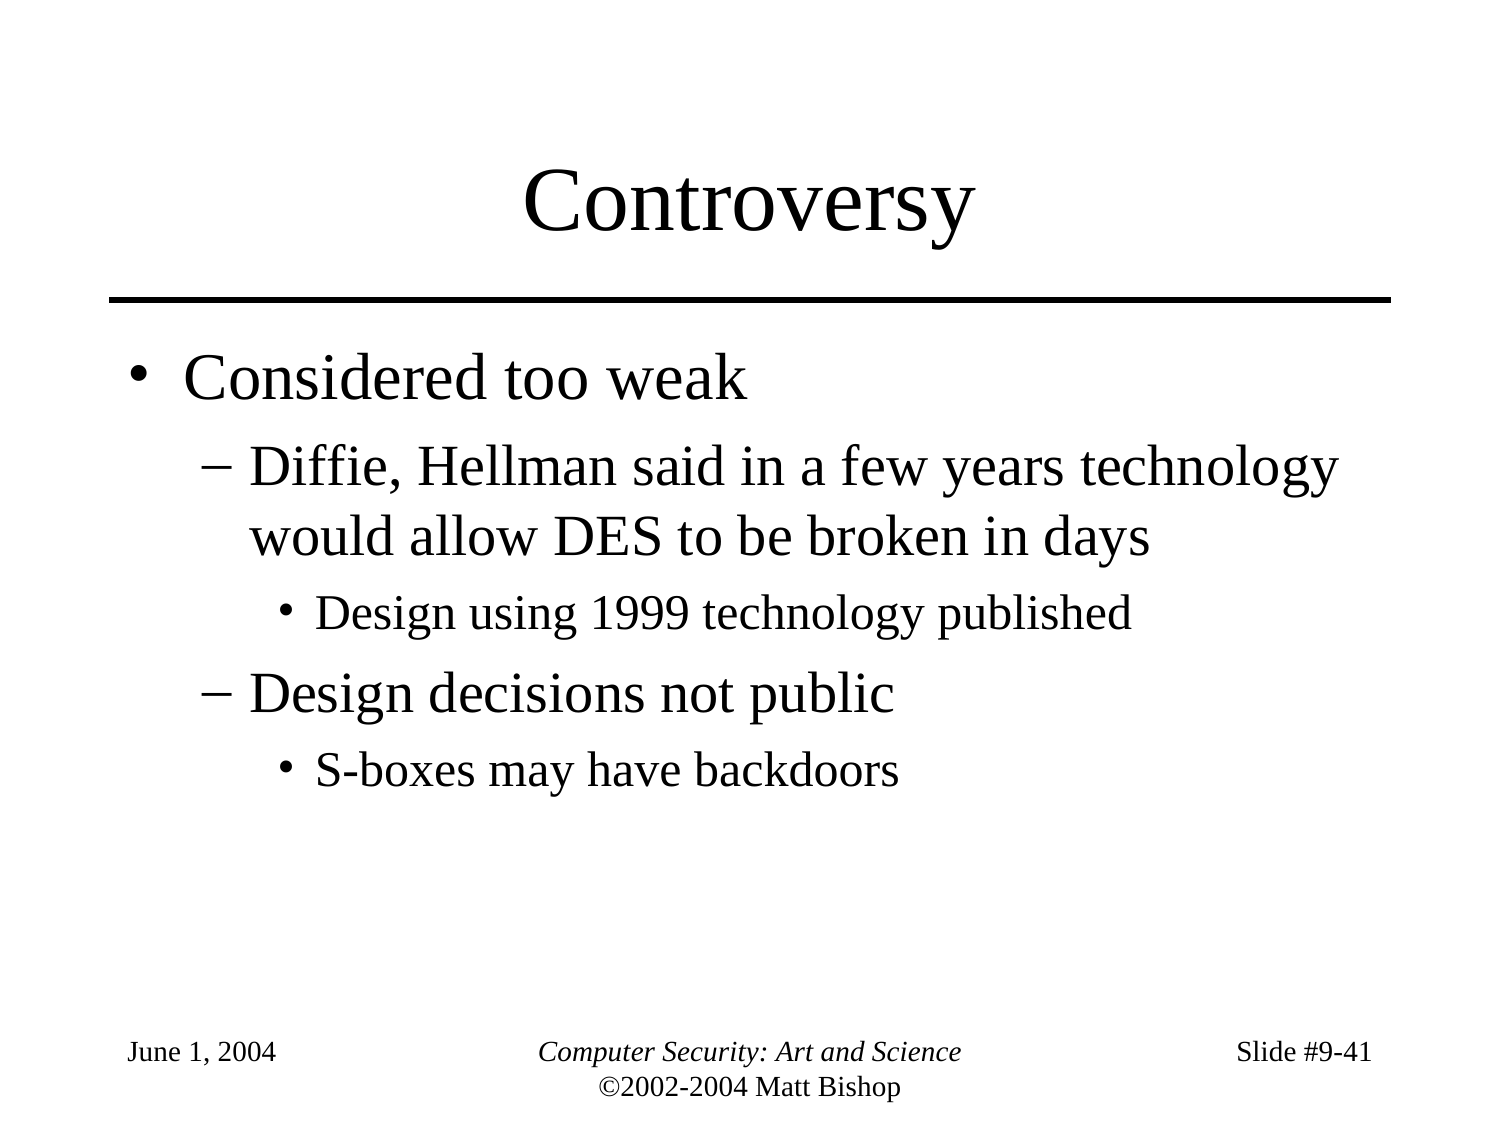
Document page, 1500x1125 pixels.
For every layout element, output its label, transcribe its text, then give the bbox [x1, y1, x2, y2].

title Controversy [112, 99, 1388, 288]
list Considered too weak Diffie, Hellman said in a few years technology would allow DES to be broken in days Design using 1999 technology published Design decisions not public S-boxes may have backdoors [112, 324, 1388, 1000]
